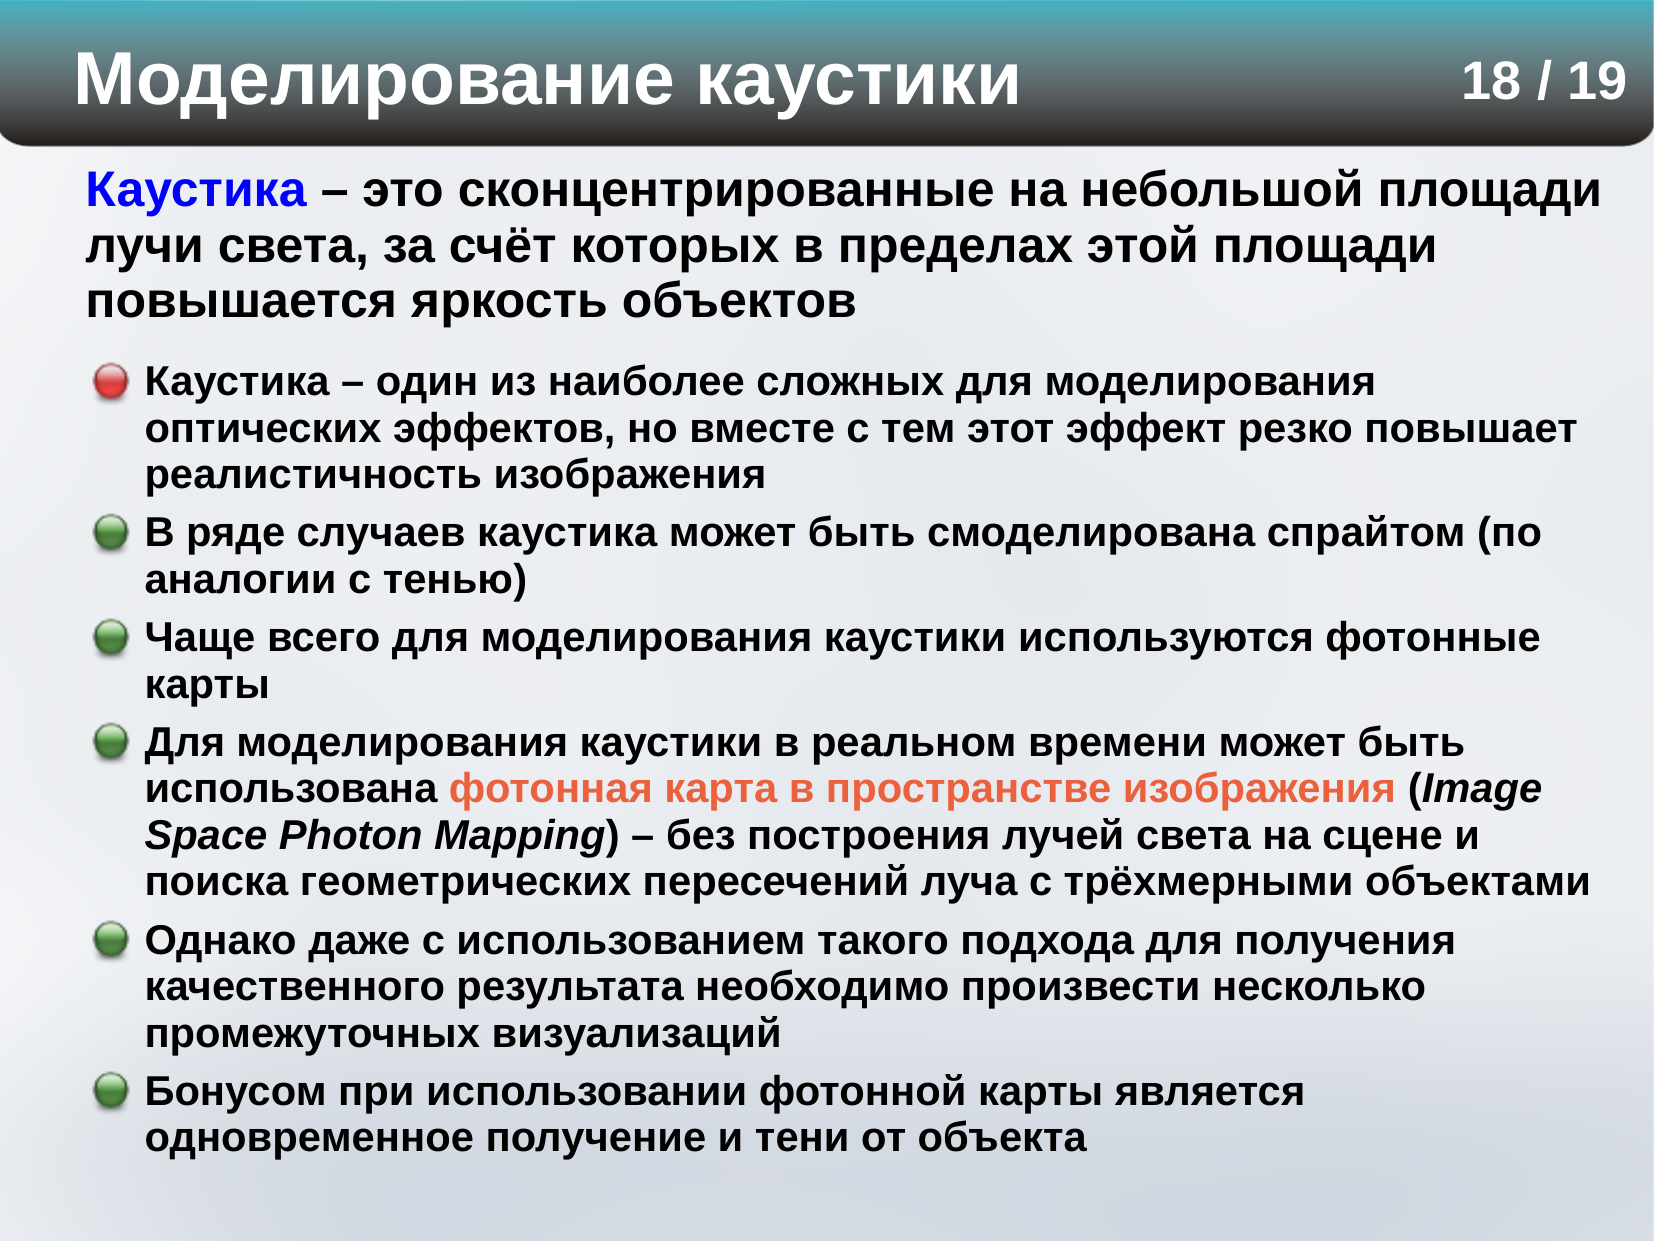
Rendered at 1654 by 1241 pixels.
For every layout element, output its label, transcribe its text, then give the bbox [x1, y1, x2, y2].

text_box <номер> / 19 [1446, 42, 1654, 179]
picture [0, 0, 1654, 1241]
text_box Моделирование каустики [59, 29, 1300, 129]
text_box Каустика – это сконцентрированные на небольшой площади лучи света, за счёт которых в пределах этой площади повышается яркость объектов Каустика – один из наиболее сложных для моделирования оптических эффектов, но вместе с тем этот эффект резко повышает реалистичность изображения В ряде случаев каустика может быть смоделирована спрайтом (по аналогии с тенью) Чаще всего для моделирования каустики используются фотонные карты Для моделирования каустики в реальном времени может быть использована фотонная карта в пространстве изображения (Image Space Photon Mapping) – без построения лучей света на сцене и поиска геометрических пересечений луча с трёхмерными объектами Однако даже с использованием такого подхода для получения качественного результата необходимо произвести несколько промежуточных визуализаций Бонусом при использовании фотонной карты является одновременное получение и тени от объекта [70, 153, 1625, 1168]
